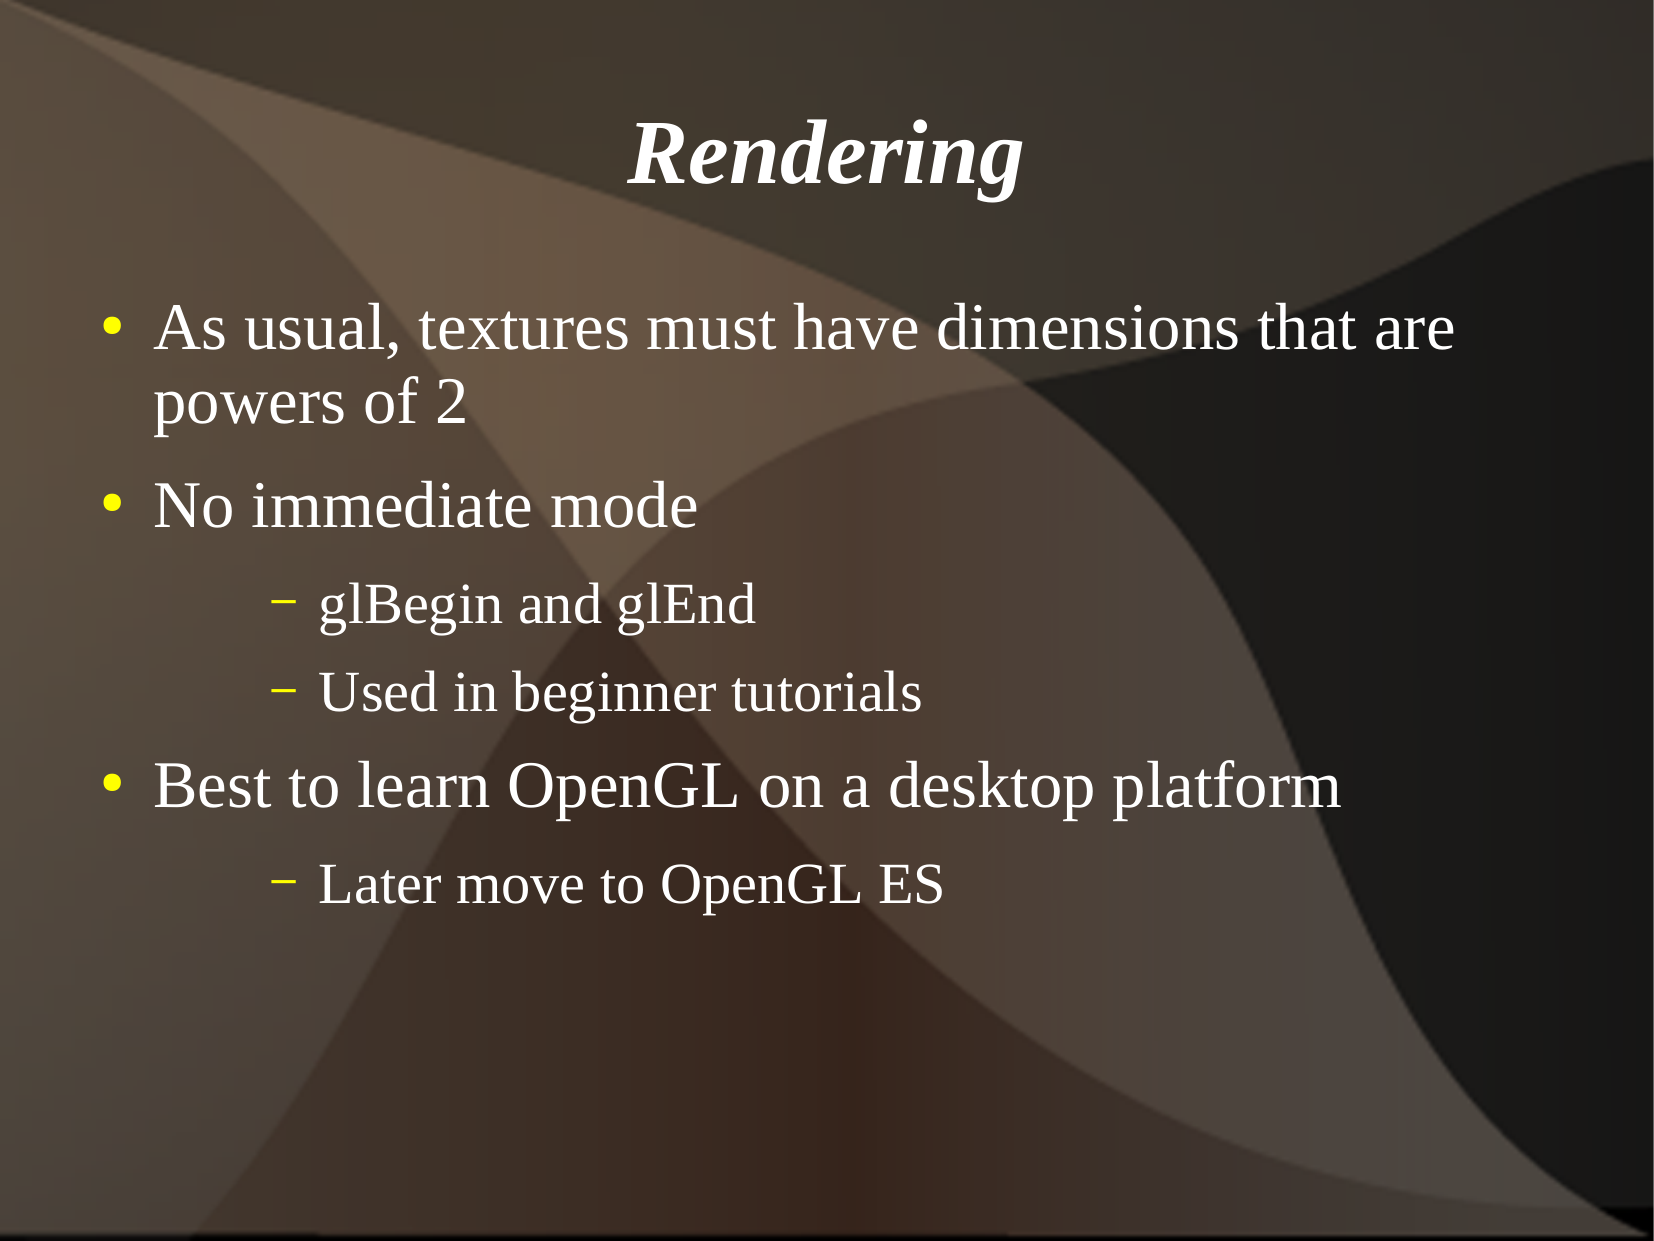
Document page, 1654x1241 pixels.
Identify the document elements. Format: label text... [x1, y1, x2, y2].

picture [0, 0, 1654, 1241]
list As usual, textures must have dimensions that are powers of 2 No immediate mode glBegin and glEnd Used in beginner tutorials Best to learn OpenGL on a desktop platform Later move to OpenGL ES [82, 290, 1571, 1094]
title Rendering [82, 56, 1571, 250]
